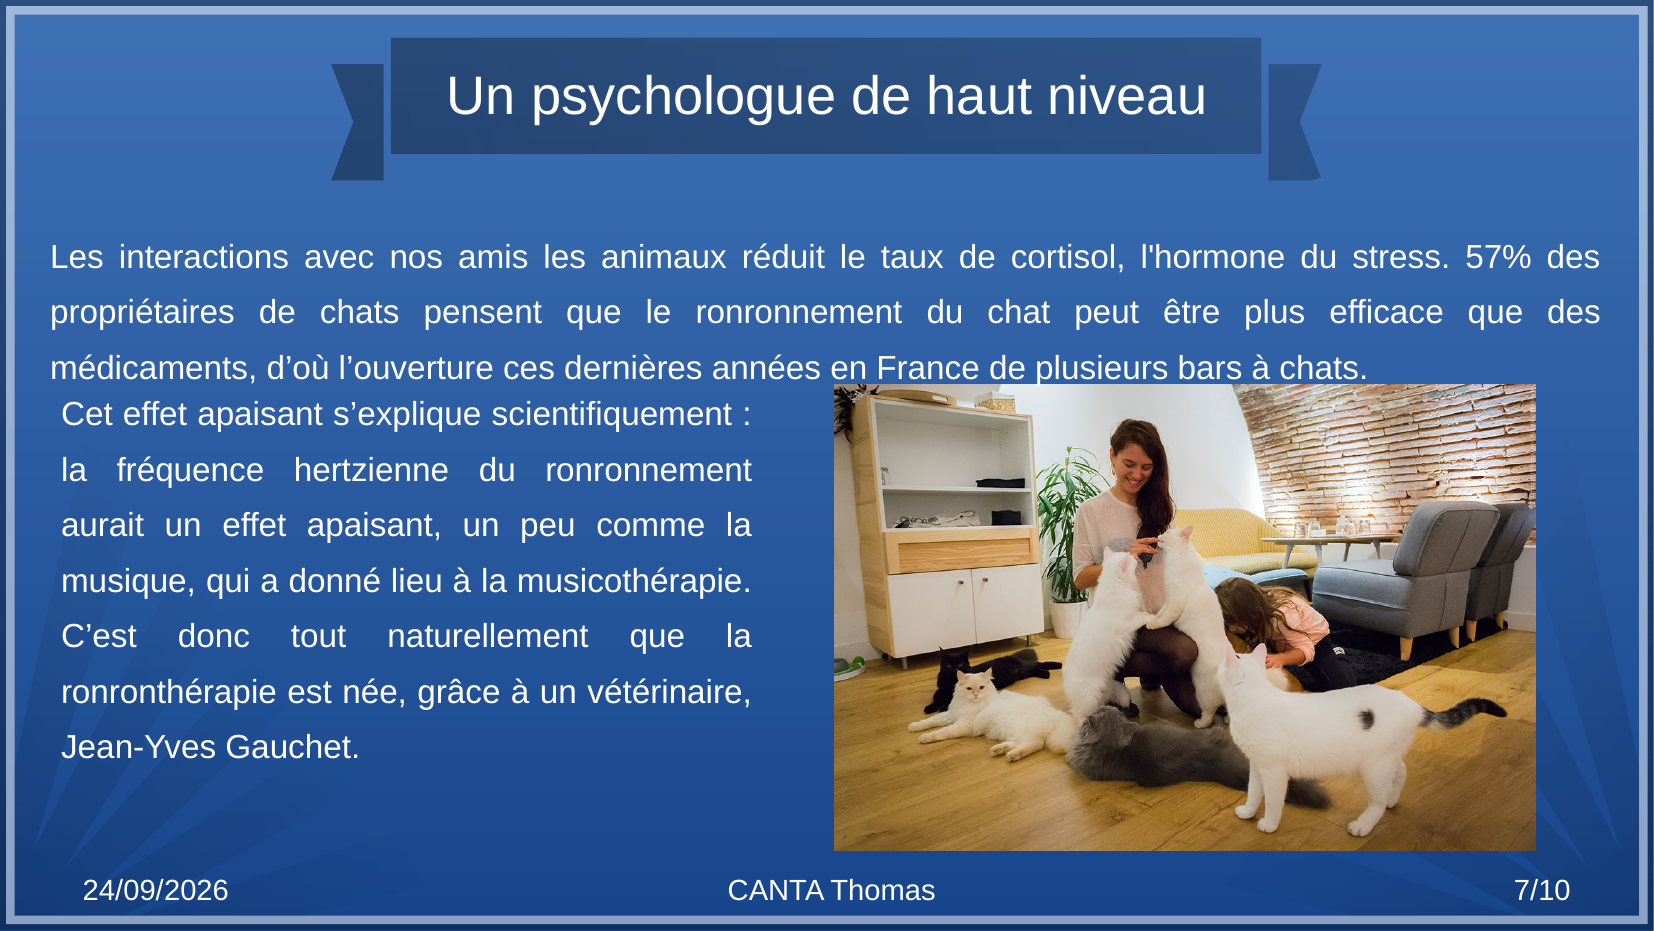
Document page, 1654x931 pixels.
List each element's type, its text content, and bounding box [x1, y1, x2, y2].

text_box Un psychologue de haut niveau [391, 37, 1264, 154]
picture [834, 416, 1536, 851]
text_box Les interactions avec nos amis les animaux réduit le taux de cortisol, l'hormone du stress. 57% des propriétaires de chats pensent que le ronronnement du chat peut être plus efficace que des médicaments, d’où l’ouverture ces dernières années en France de plusieurs bars à chats. [35, 212, 1619, 416]
text_box Cet effet apaisant s’explique scientifiquement : la fréquence hertzienne du ronronnement aurait un effet apaisant, un peu comme la musique, qui a donné lieu à la musicothérapie. C’est donc tout naturellement que la ronronthérapie est née, grâce à un vétérinaire, Jean-Yves Gauchet. [46, 369, 768, 875]
